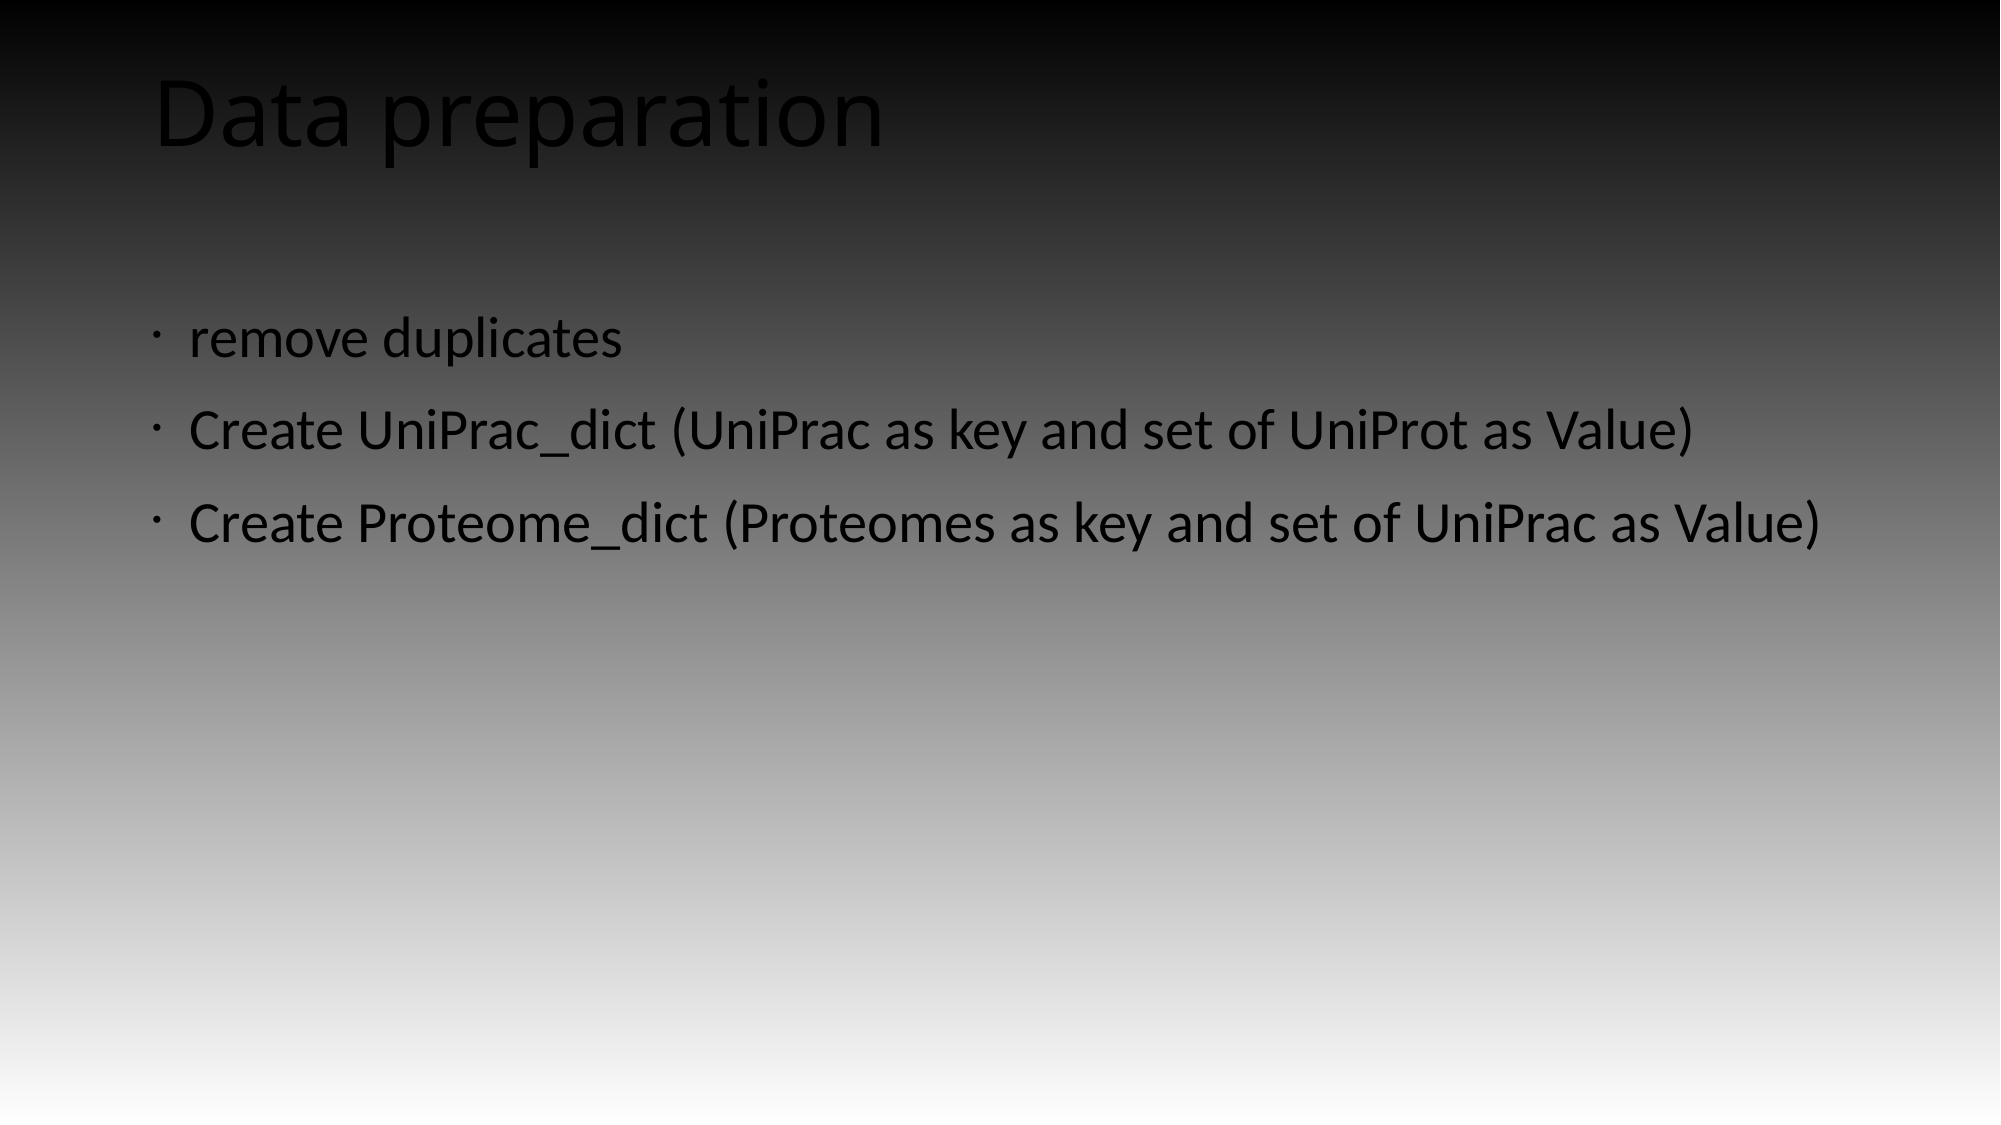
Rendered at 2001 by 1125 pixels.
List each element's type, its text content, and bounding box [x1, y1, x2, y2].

title Data preparation [137, 59, 1863, 278]
list remove duplicates Create UniPrac_dict (UniPrac as key and set of UniProt as Value) Create Proteome_dict (Proteomes as key and set of UniPrac as Value) [137, 299, 1863, 1014]
